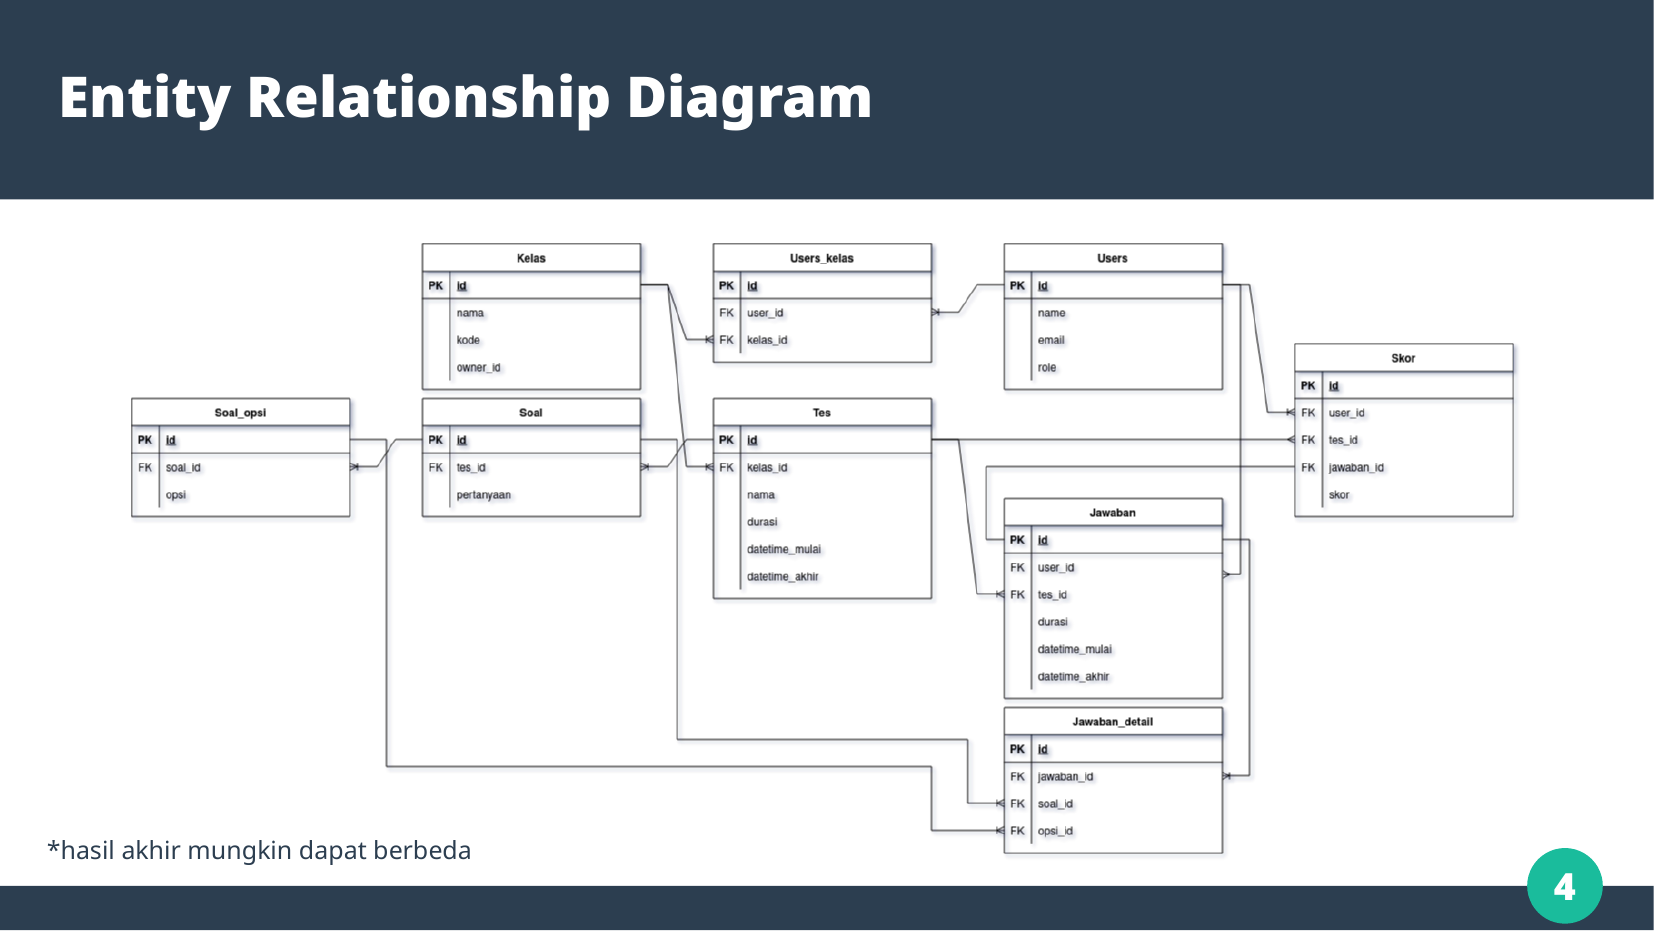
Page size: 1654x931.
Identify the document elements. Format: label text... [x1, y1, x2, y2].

picture [131, 243, 1523, 864]
title Entity Relationship Diagram [59, 37, 1595, 155]
text_box *hasil akhir mungkin dapat berbeda [32, 825, 488, 874]
